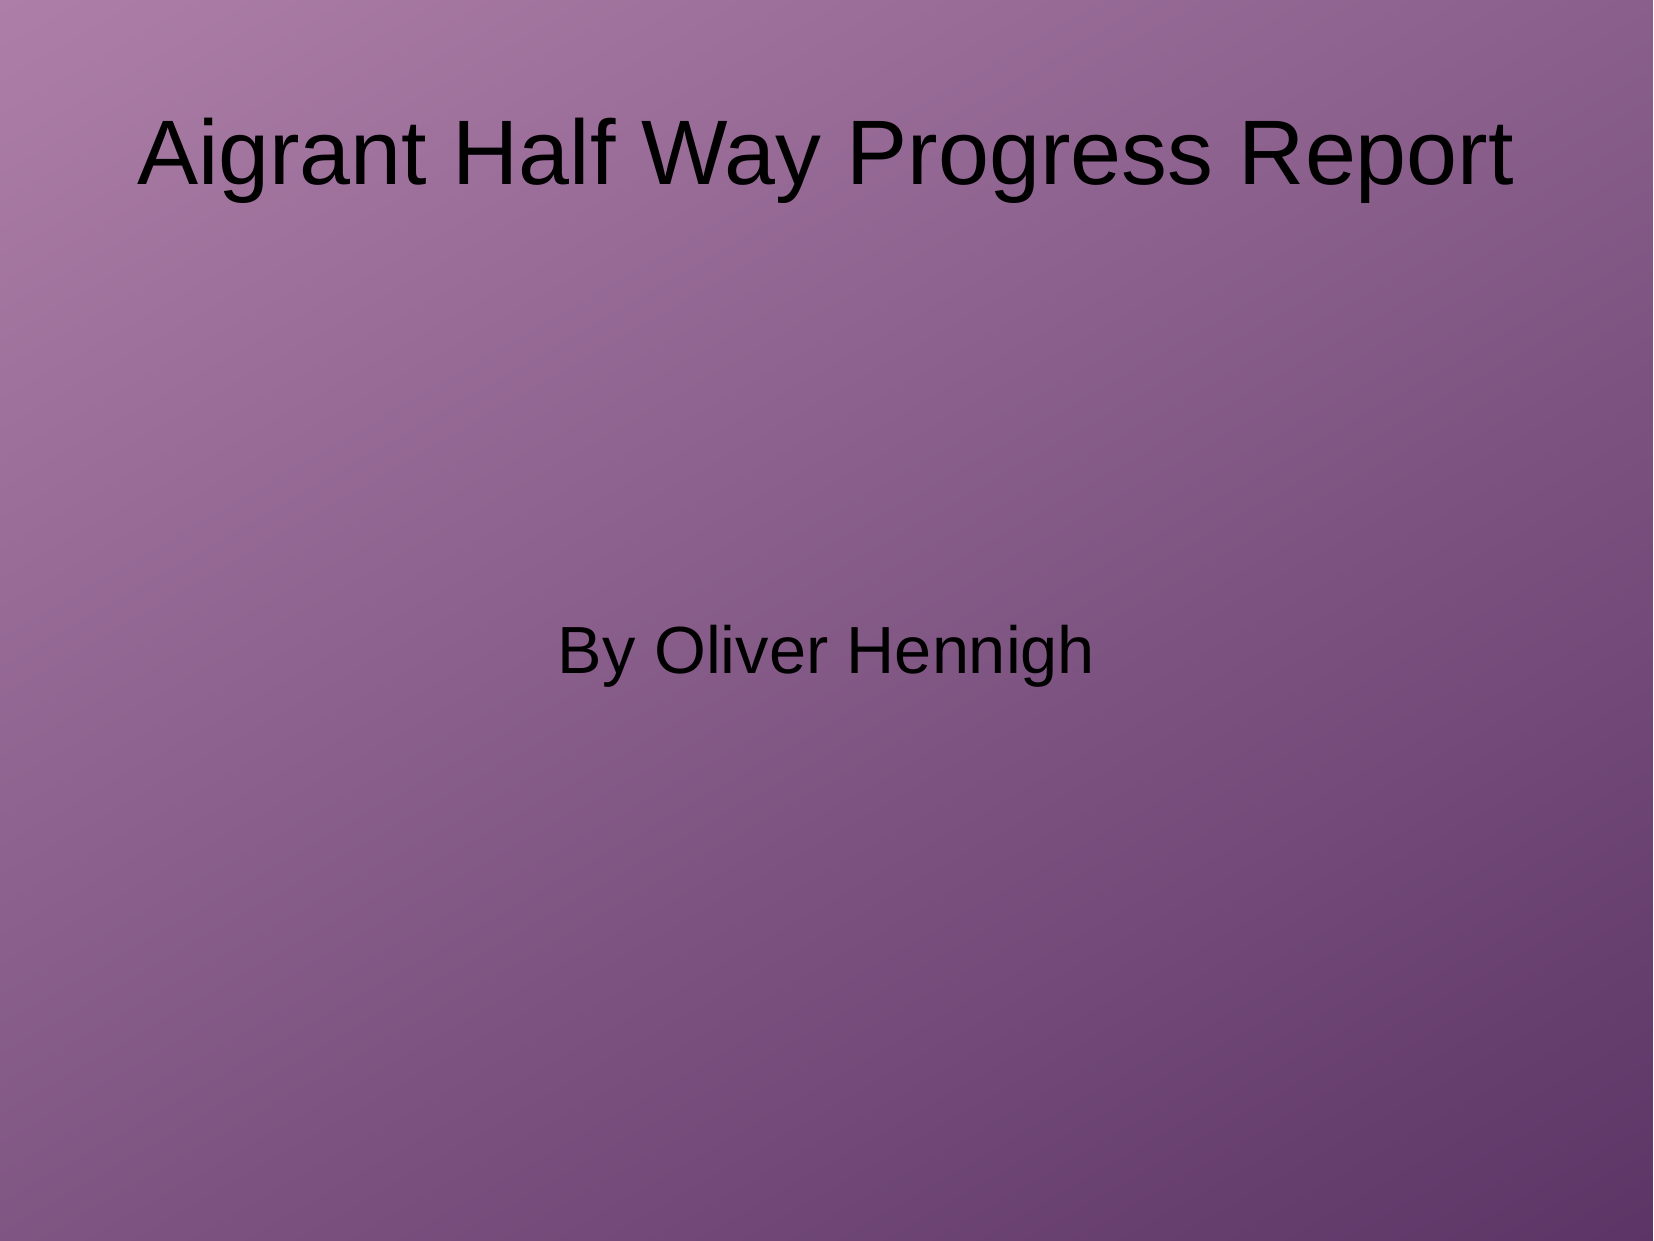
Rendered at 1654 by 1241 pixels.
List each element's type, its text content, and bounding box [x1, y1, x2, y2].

title Aigrant Half Way Progress Report [82, 49, 1571, 257]
subtitle By Oliver Hennigh [82, 290, 1571, 1010]
